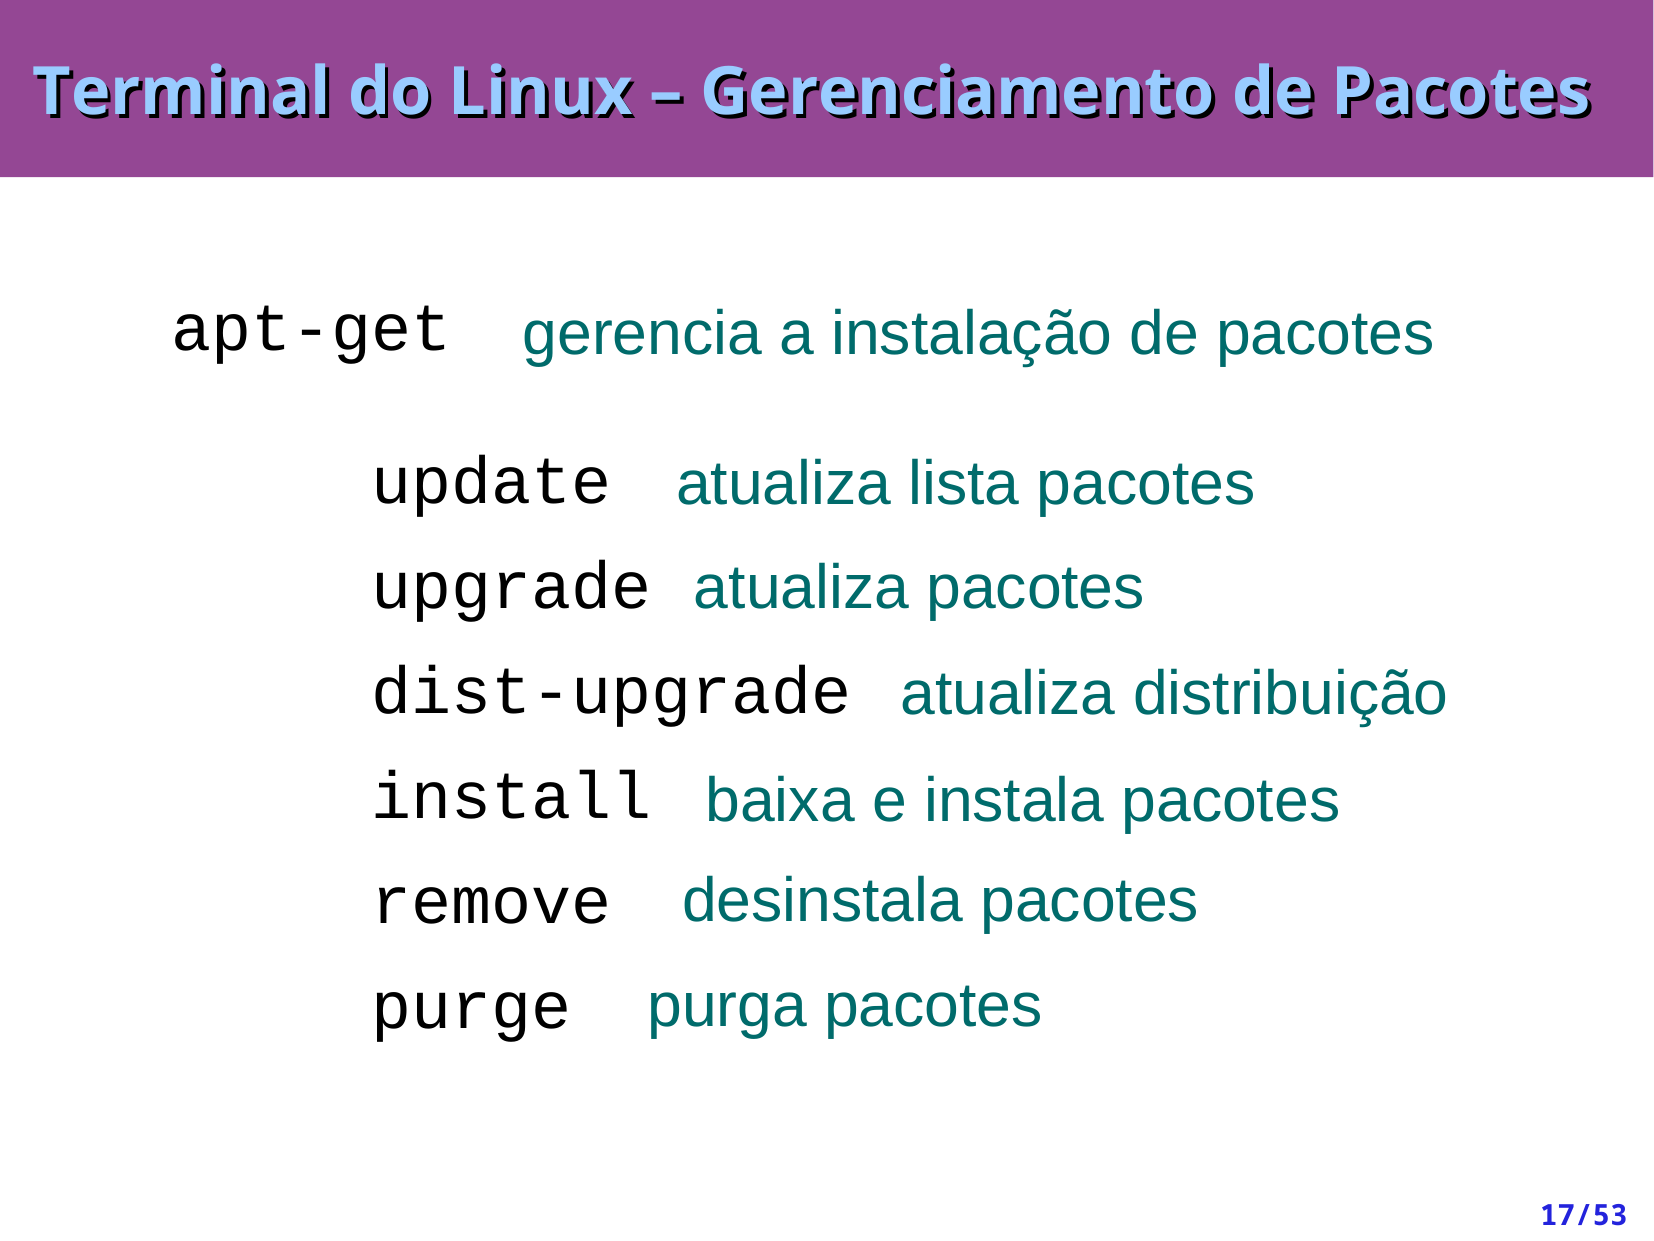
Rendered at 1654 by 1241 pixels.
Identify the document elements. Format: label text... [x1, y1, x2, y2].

text_box atualiza pacotes [679, 544, 1300, 629]
text_box atualiza lista pacotes [661, 441, 1282, 527]
text_box baixa e instala pacotes [690, 757, 1418, 843]
text_box desinstala pacotes [667, 857, 1394, 943]
list apt-get update upgrade dist-upgrade install remove purge [171, 295, 1654, 1114]
text_box atualiza distribuição [885, 651, 1506, 736]
text_box gerencia a instalação de pacotes [507, 290, 1595, 376]
text_box purga pacotes [632, 962, 1360, 1048]
title Terminal do Linux – Gerenciamento de Pacotes [0, 0, 1654, 178]
